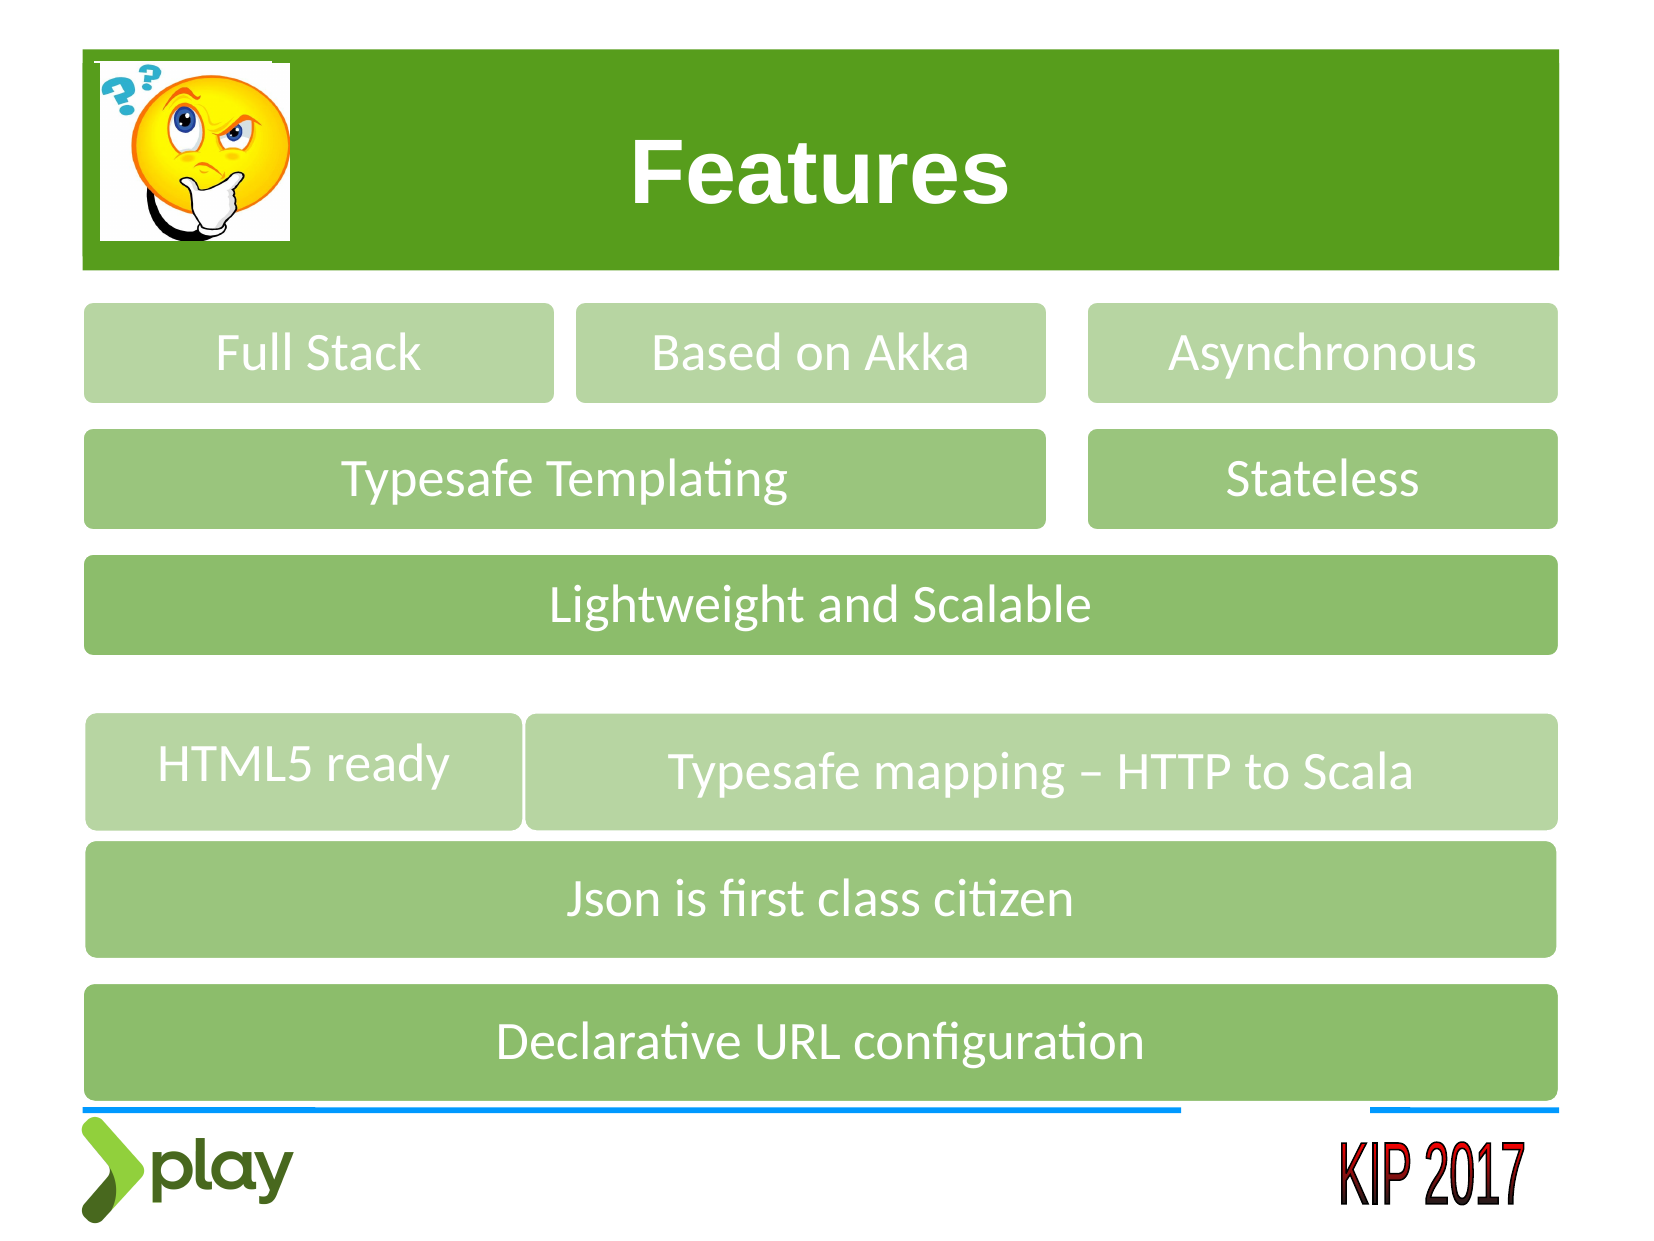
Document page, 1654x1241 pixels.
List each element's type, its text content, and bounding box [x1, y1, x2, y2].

text_box Stateless [1086, 427, 1559, 531]
text_box Full Stack [82, 301, 556, 405]
title Features [82, 63, 1560, 271]
title Introduction to Play [82, 49, 1560, 63]
picture [68, 1111, 302, 1229]
text_box Lightweight and Scalable [82, 553, 1559, 657]
text_box Json is first class citizen [84, 840, 1558, 959]
text_box Asynchronous [1086, 301, 1559, 405]
text_box HTML5 ready [84, 712, 524, 832]
picture [94, 61, 290, 241]
text_box Declarative URL configuration [82, 982, 1559, 1102]
text_box Typesafe mapping – HTTP to Scala [524, 712, 1560, 832]
text_box Typesafe Templating [82, 427, 1048, 531]
text_box Based on Akka [574, 301, 1048, 405]
